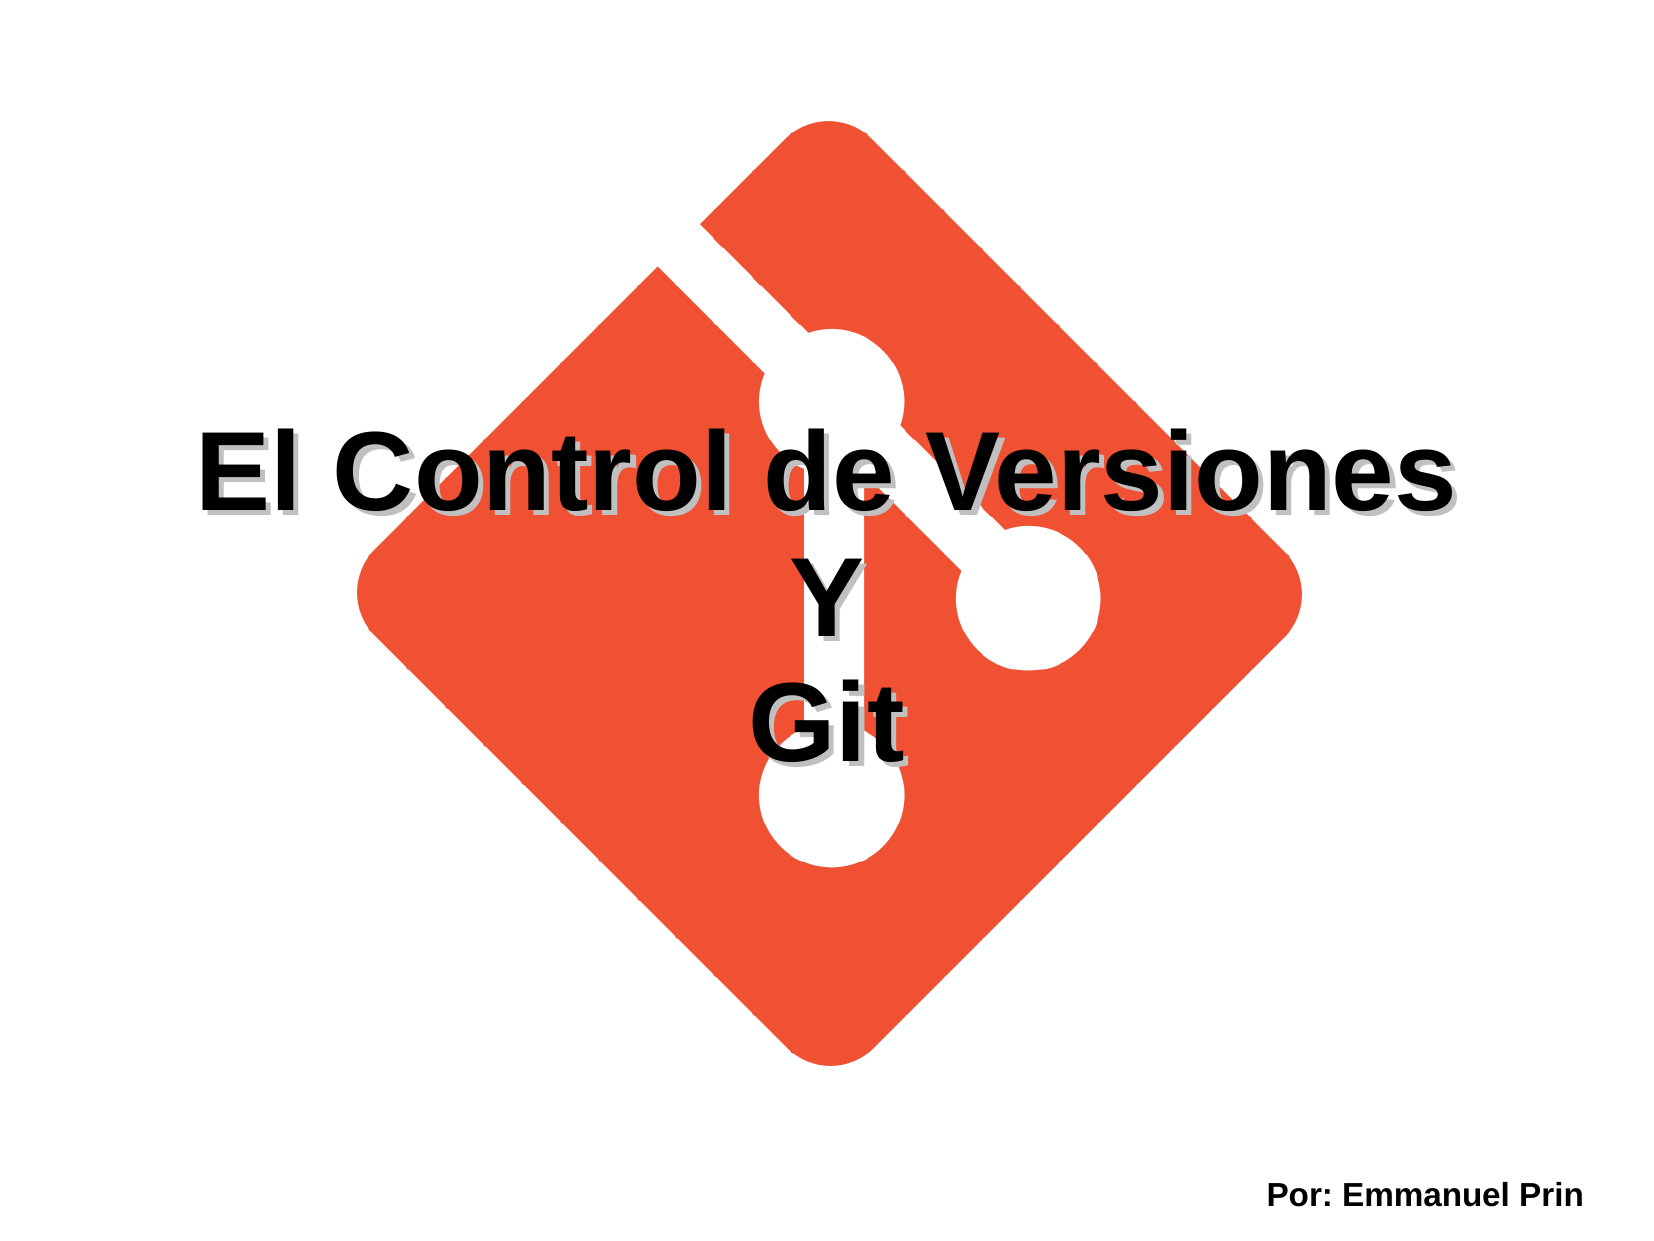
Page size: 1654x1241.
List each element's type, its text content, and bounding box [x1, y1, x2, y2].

picture [330, 793, 1328, 1092]
picture [330, 94, 1328, 401]
text_box El Control de Versiones Y Git [82, 401, 1571, 793]
text_box Por: Emmanuel Prin [1251, 1169, 1613, 1222]
